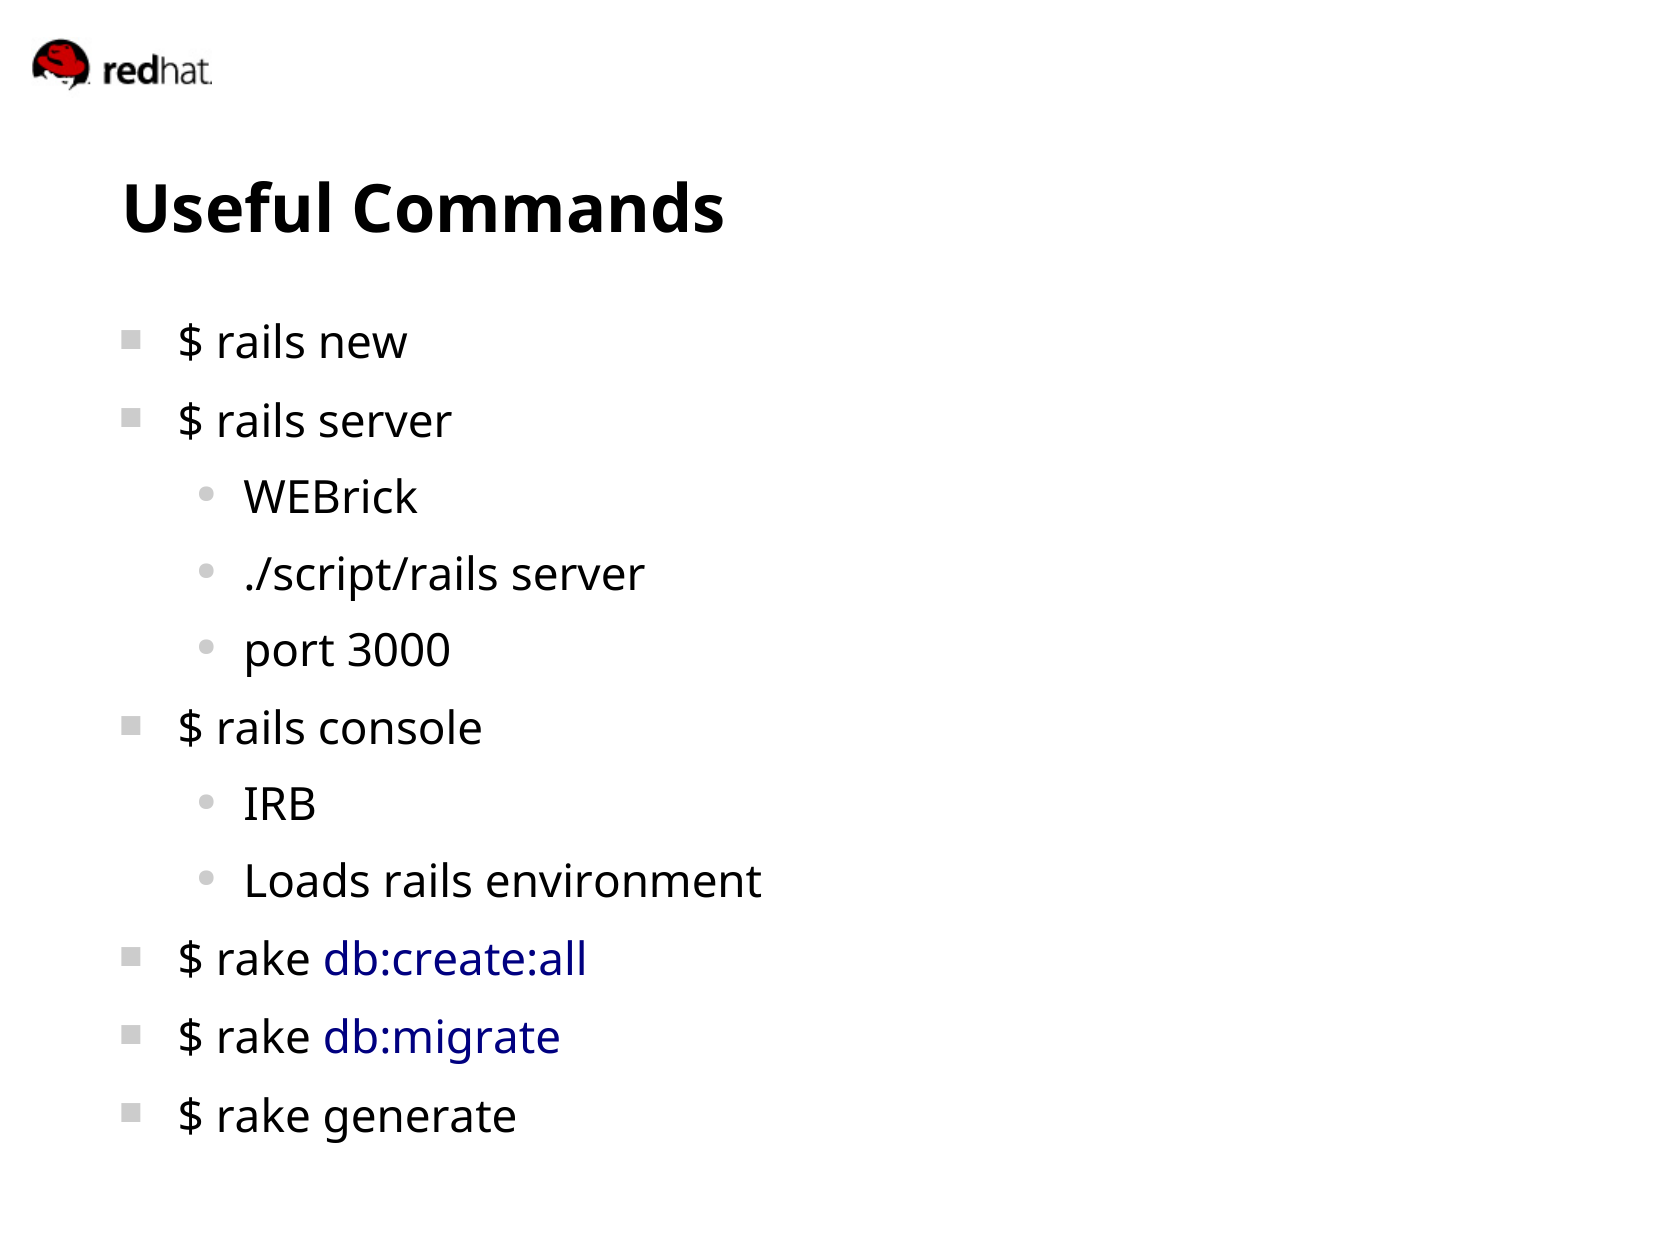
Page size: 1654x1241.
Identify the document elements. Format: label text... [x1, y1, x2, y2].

picture [31, 37, 212, 98]
title Useful Commands [121, 102, 1534, 309]
list $ rails new $ rails server WEBrick ./script/rails server port 3000 $ rails console IRB Loads rails environment $ rake db:create:all $ rake db:migrate $ rake generate [121, 309, 1534, 1092]
